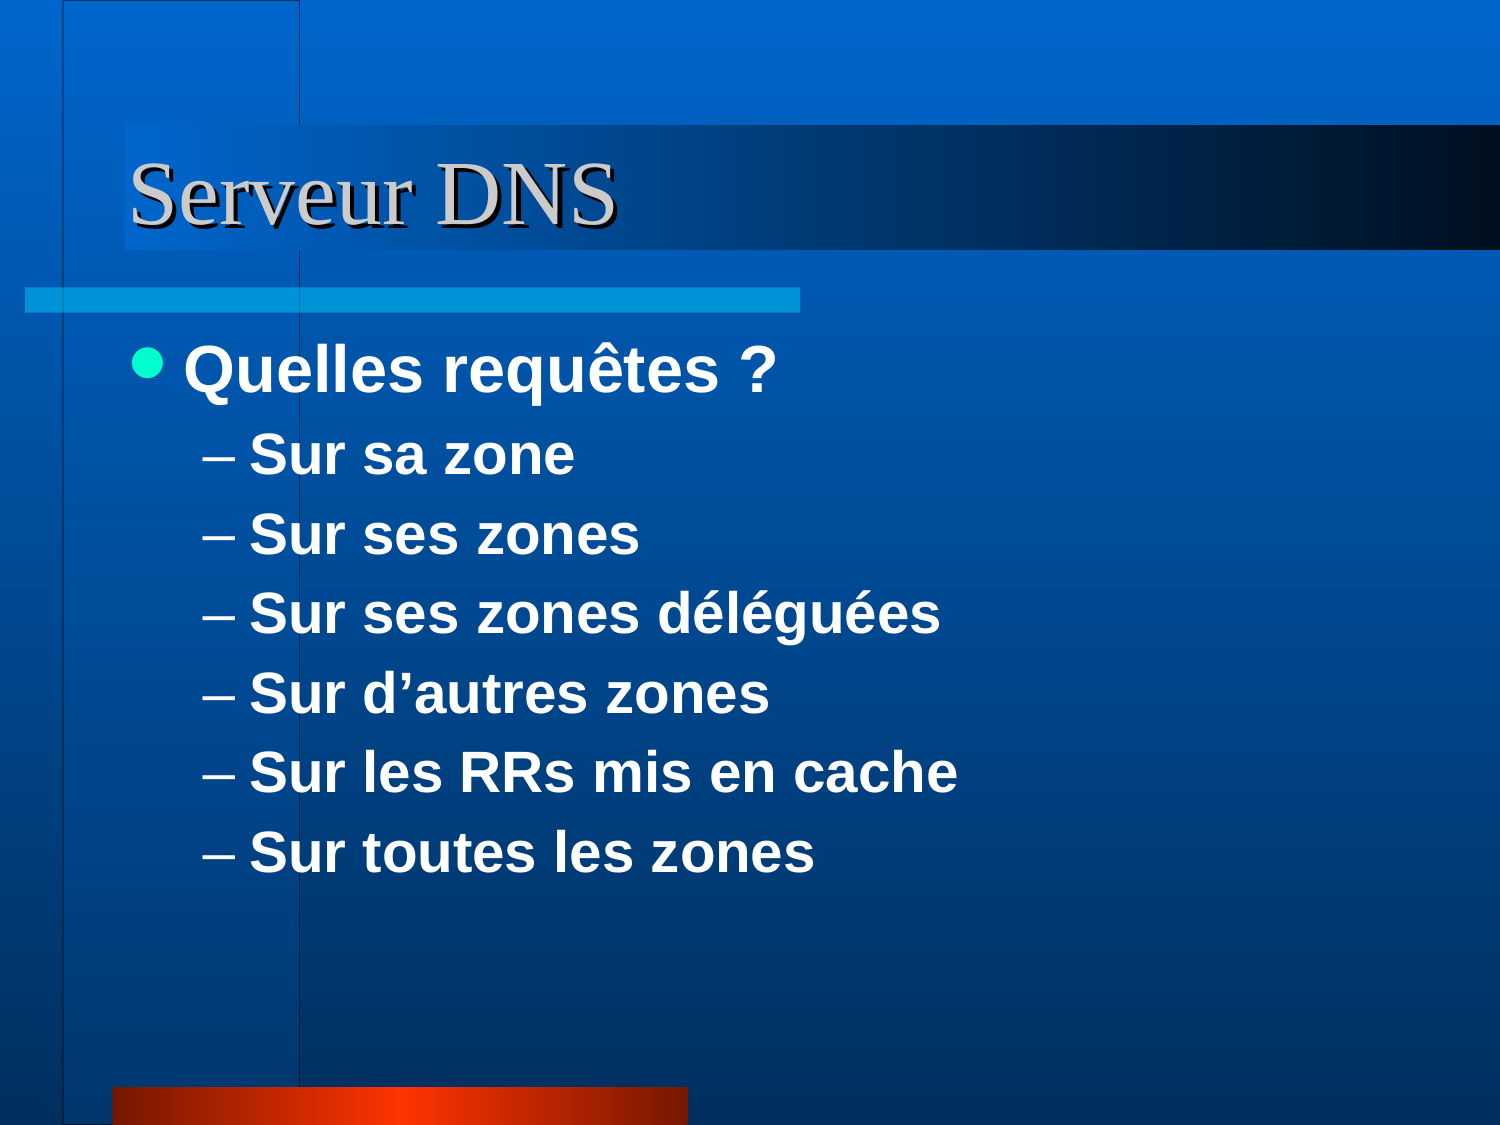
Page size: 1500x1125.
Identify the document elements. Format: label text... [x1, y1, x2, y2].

title Serveur DNS [112, 99, 1388, 288]
list Quelles requêtes ? Sur sa zone Sur ses zones Sur ses zones déléguées Sur d’autres zones Sur les RRs mis en cache Sur toutes les zones [112, 324, 1388, 1001]
